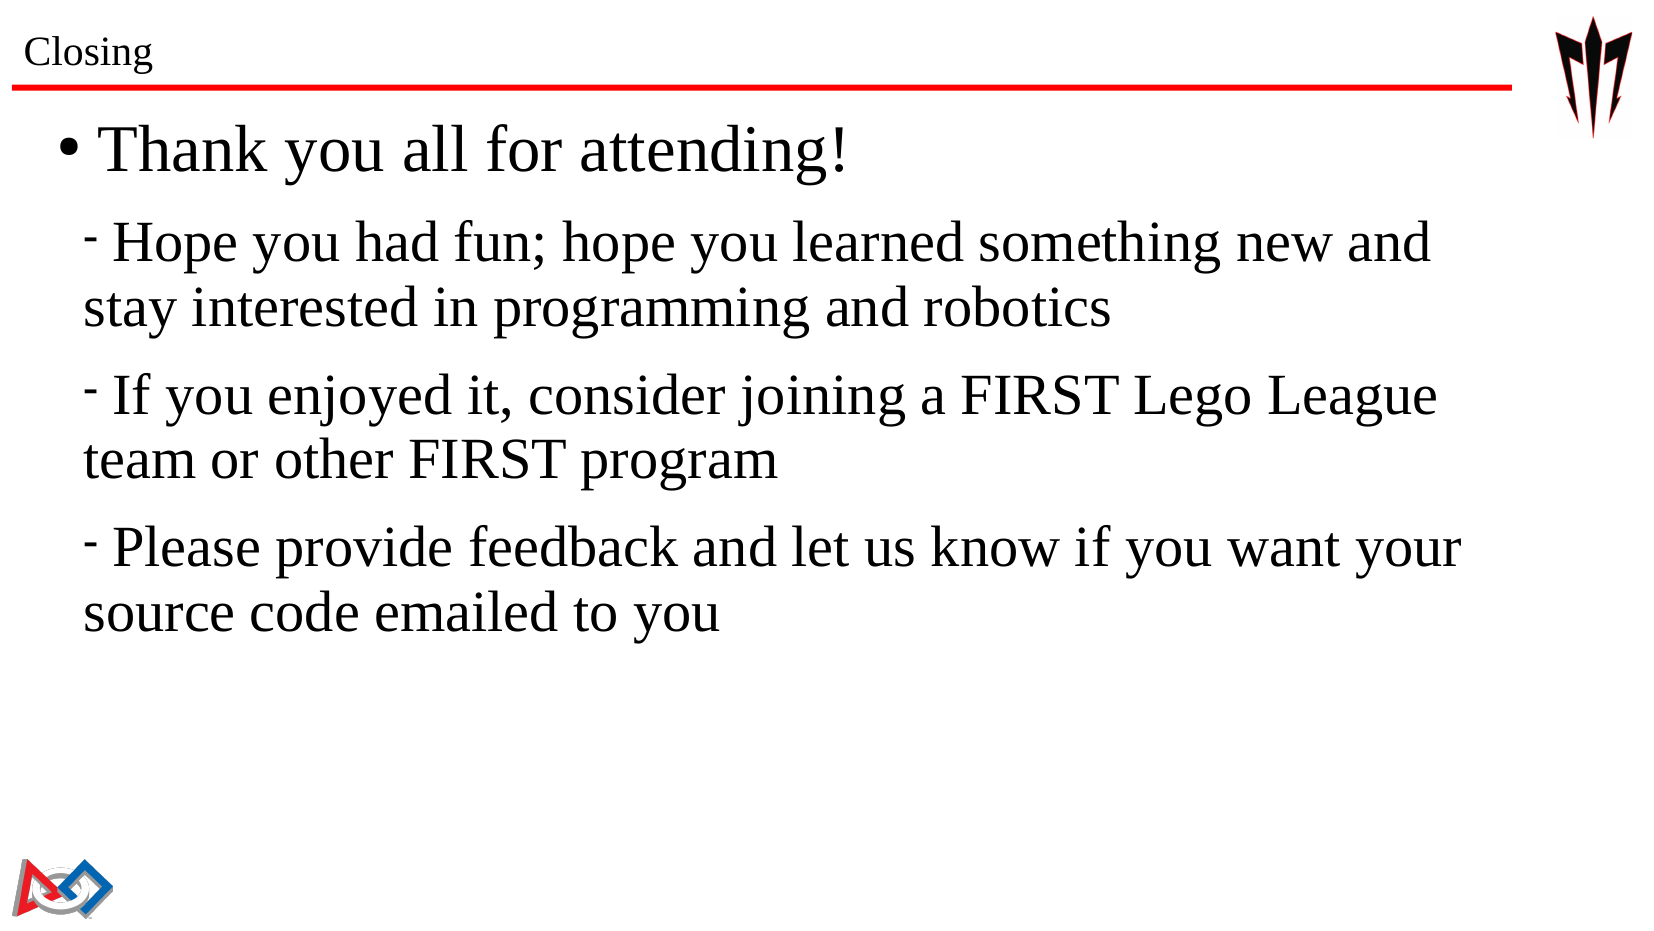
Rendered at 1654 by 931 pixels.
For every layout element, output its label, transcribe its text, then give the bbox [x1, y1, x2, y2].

picture [1555, 16, 1633, 139]
picture [12, 859, 113, 919]
title Closing [23, 13, 1512, 89]
list Thank you all for attending! Hope you had fun; hope you learned something new and stay interested in programming and robotics If you enjoyed it, consider joining a FIRST Lego League team or other FIRST program Please provide feedback and let us know if you want your source code emailed to you [56, 111, 1540, 826]
